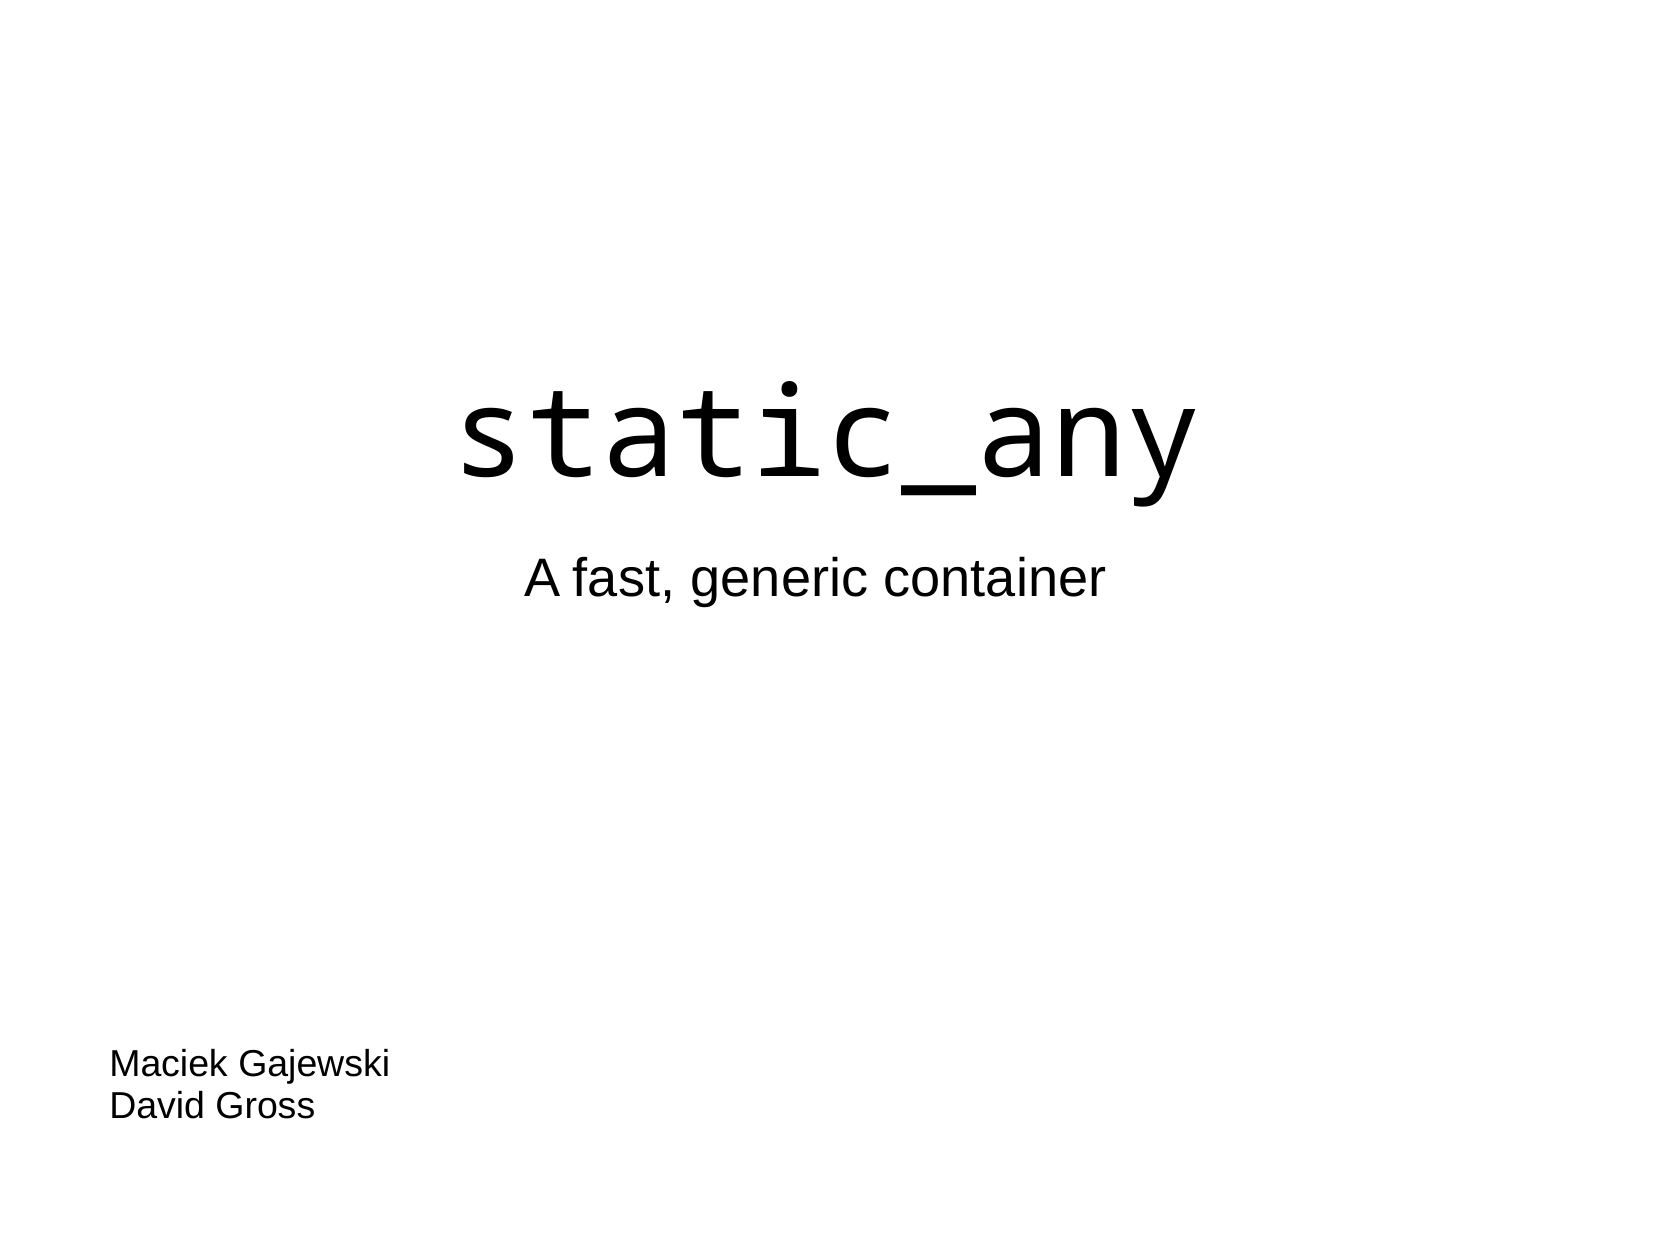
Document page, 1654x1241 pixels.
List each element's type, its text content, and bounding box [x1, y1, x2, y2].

text_box A fast, generic container [510, 540, 1141, 616]
subtitle static_any [82, 315, 1571, 541]
text_box Maciek Gajewski David Gross [94, 1035, 406, 1134]
